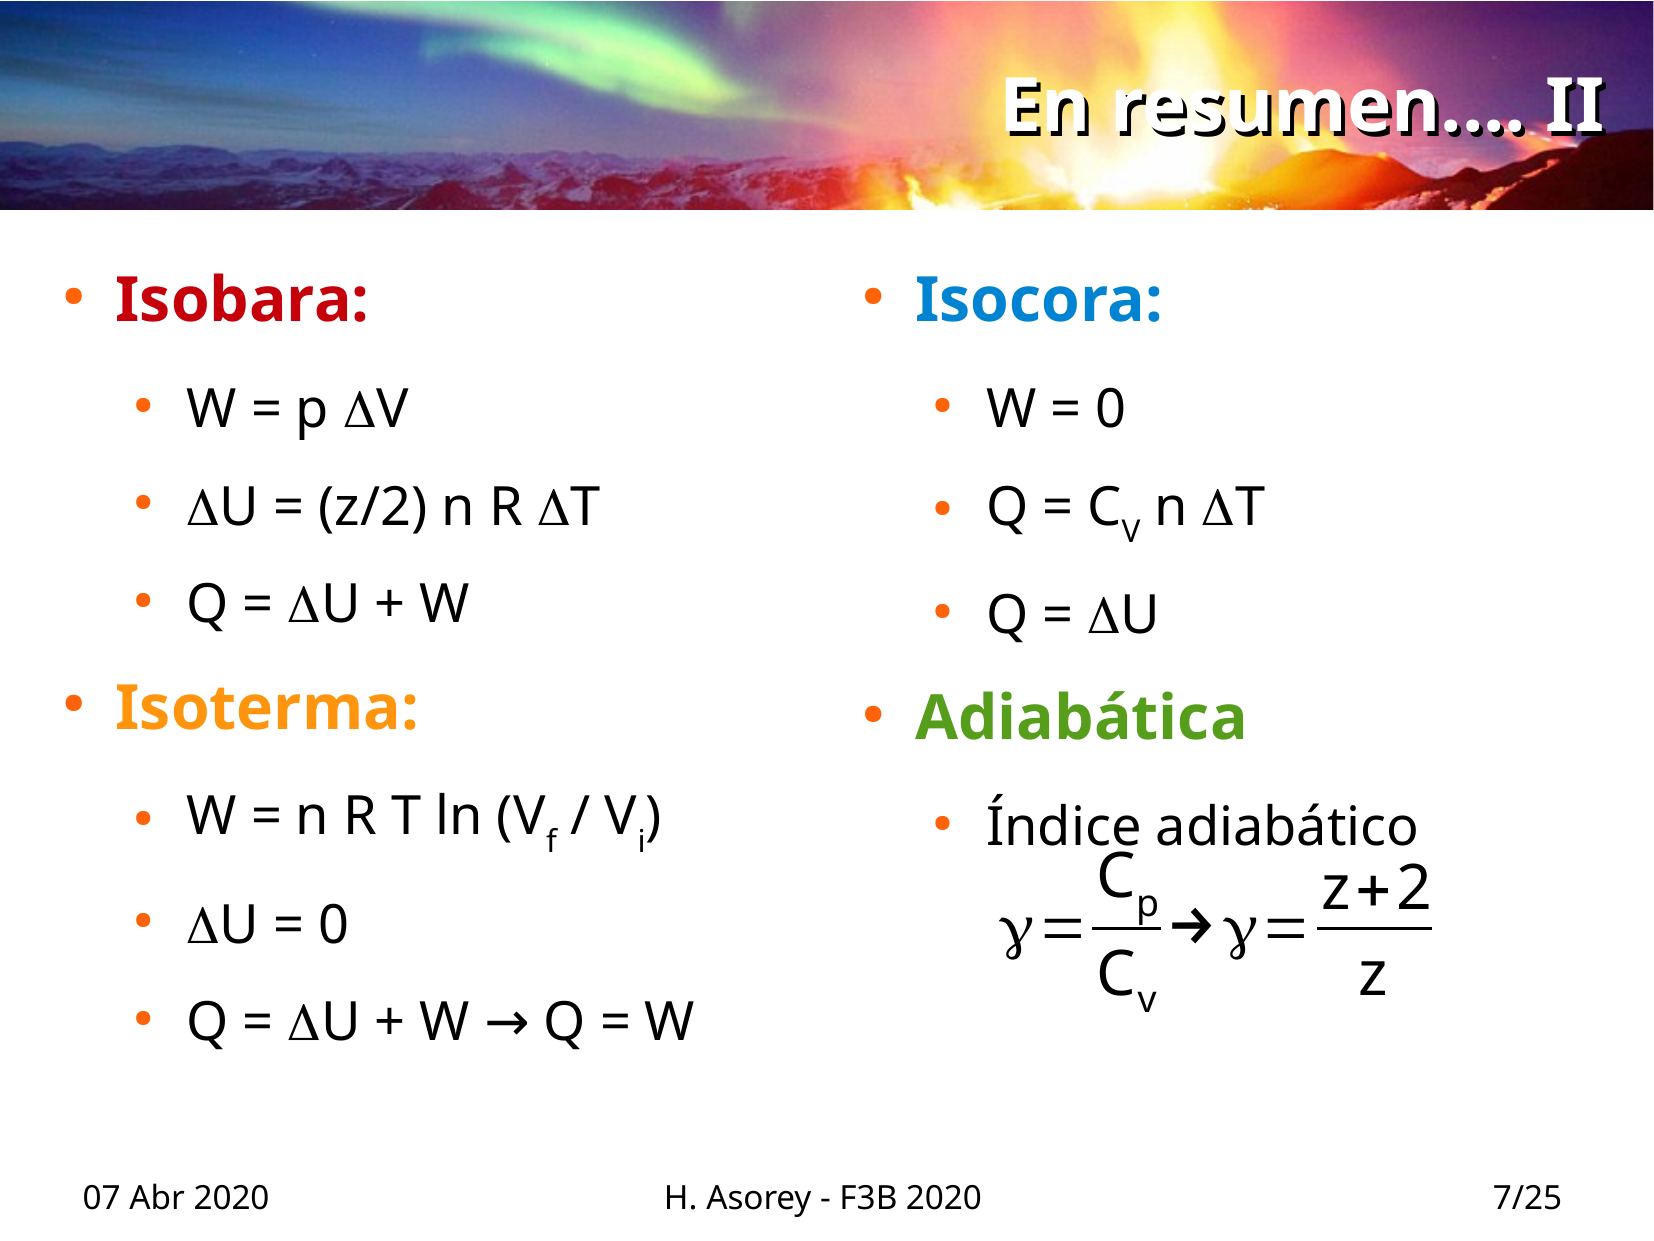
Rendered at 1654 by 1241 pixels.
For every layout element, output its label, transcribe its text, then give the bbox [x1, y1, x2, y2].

chart [990, 837, 1441, 1022]
list Isobara: W = p DV DU = (z/2) n R DT Q = DU + W Isoterma: W = n R T ln (Vf / Vi) DU = 0 Q = DU + W → Q = W [45, 255, 807, 1156]
title En resumen.... II [45, 15, 1606, 191]
list Isocora: W = 0 Q = CV n DT Q = DU Adiabática Índice adiabático [844, 255, 1606, 1156]
picture [0, 1, 1654, 210]
